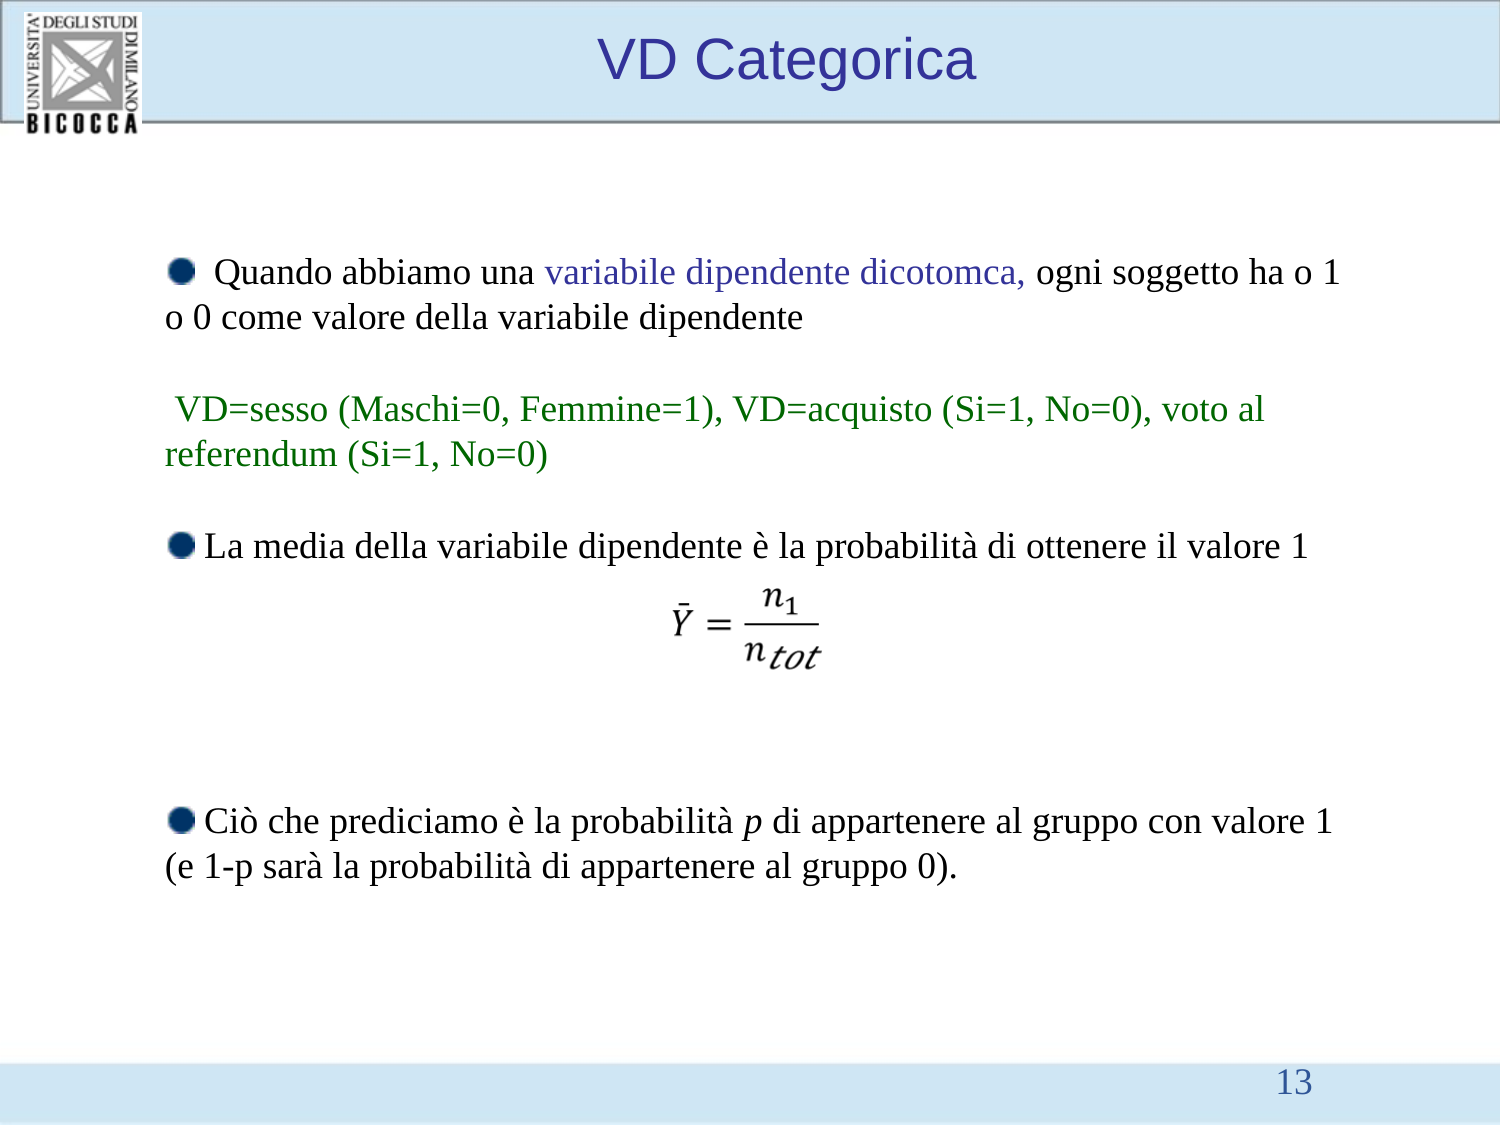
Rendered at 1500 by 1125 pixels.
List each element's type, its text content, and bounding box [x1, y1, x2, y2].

picture [0, 0, 1500, 1125]
text_box Quando abbiamo una variabile dipendente dicotomca, ogni soggetto ha o 1 o 0 come valore della variabile dipendente VD=sesso (Maschi=0, Femmine=1), VD=acquisto (Si=1, No=0), voto al referendum (Si=1, No=0) La media della variabile dipendente è la probabilità di ottenere il valore 1 Ciò che prediciamo è la probabilità p di appartenere al gruppo con valore 1 (e 1-p sarà la probabilità di appartenere al gruppo 0). [150, 239, 1375, 986]
text_box [648, 576, 851, 745]
title VD Categorica [113, 0, 1463, 158]
